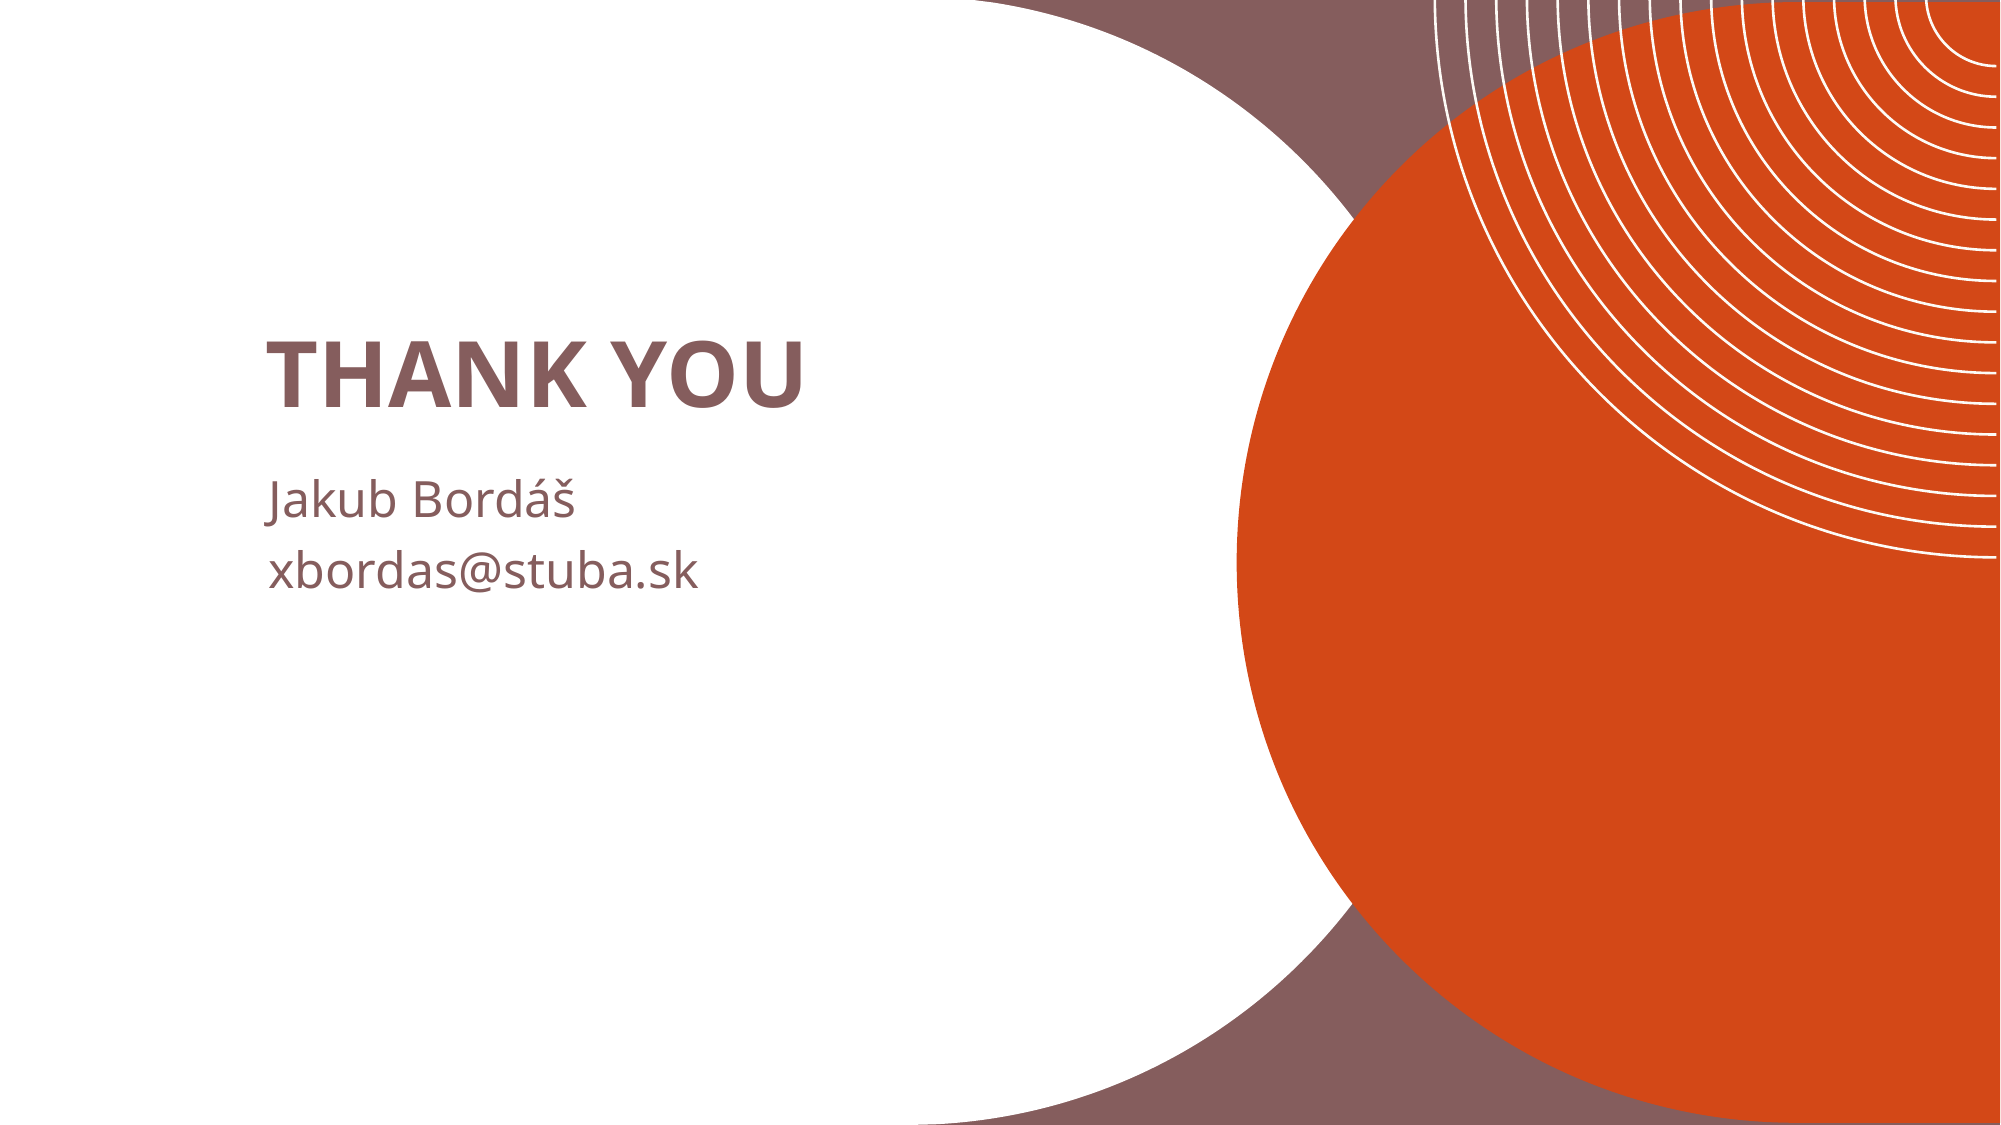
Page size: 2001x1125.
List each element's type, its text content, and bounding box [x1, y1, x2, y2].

subtitle Jakub Bordáš xbordas@stuba.sk [253, 467, 938, 824]
title THANK YOU [250, 323, 935, 434]
